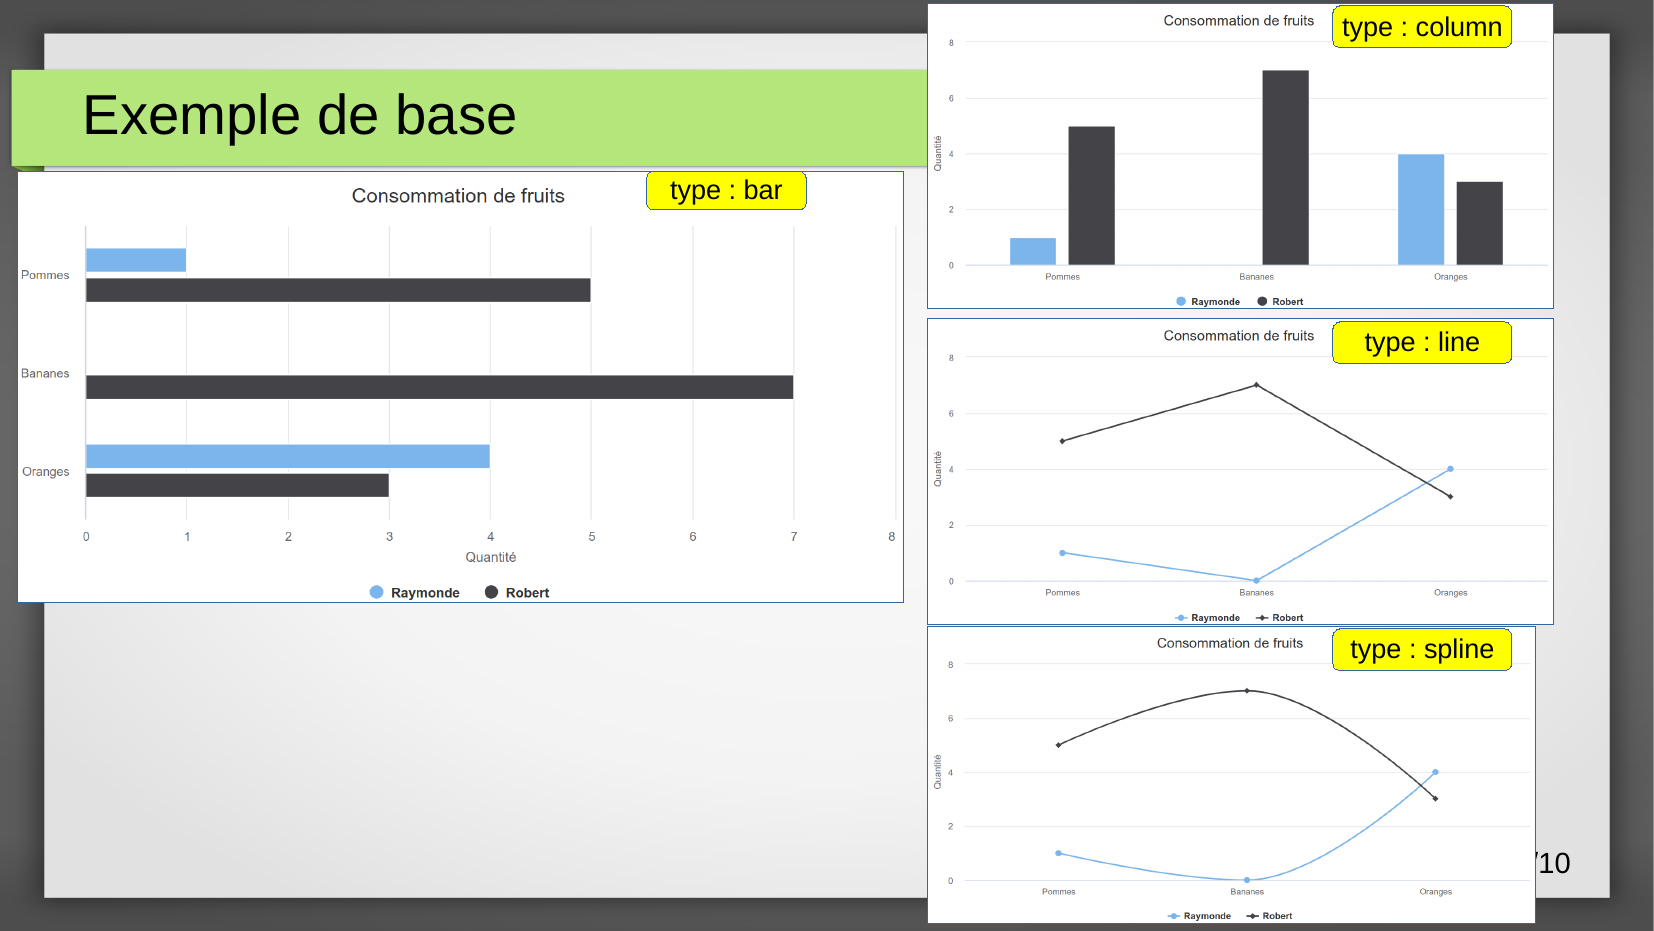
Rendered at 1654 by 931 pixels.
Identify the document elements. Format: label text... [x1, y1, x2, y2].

text_box type : bar [646, 171, 807, 210]
text_box type : spline [1332, 628, 1512, 671]
text_box type : column [1332, 5, 1512, 48]
text_box type : line [1332, 321, 1512, 364]
picture [0, 0, 1654, 931]
title Exemple de base [82, 70, 927, 160]
